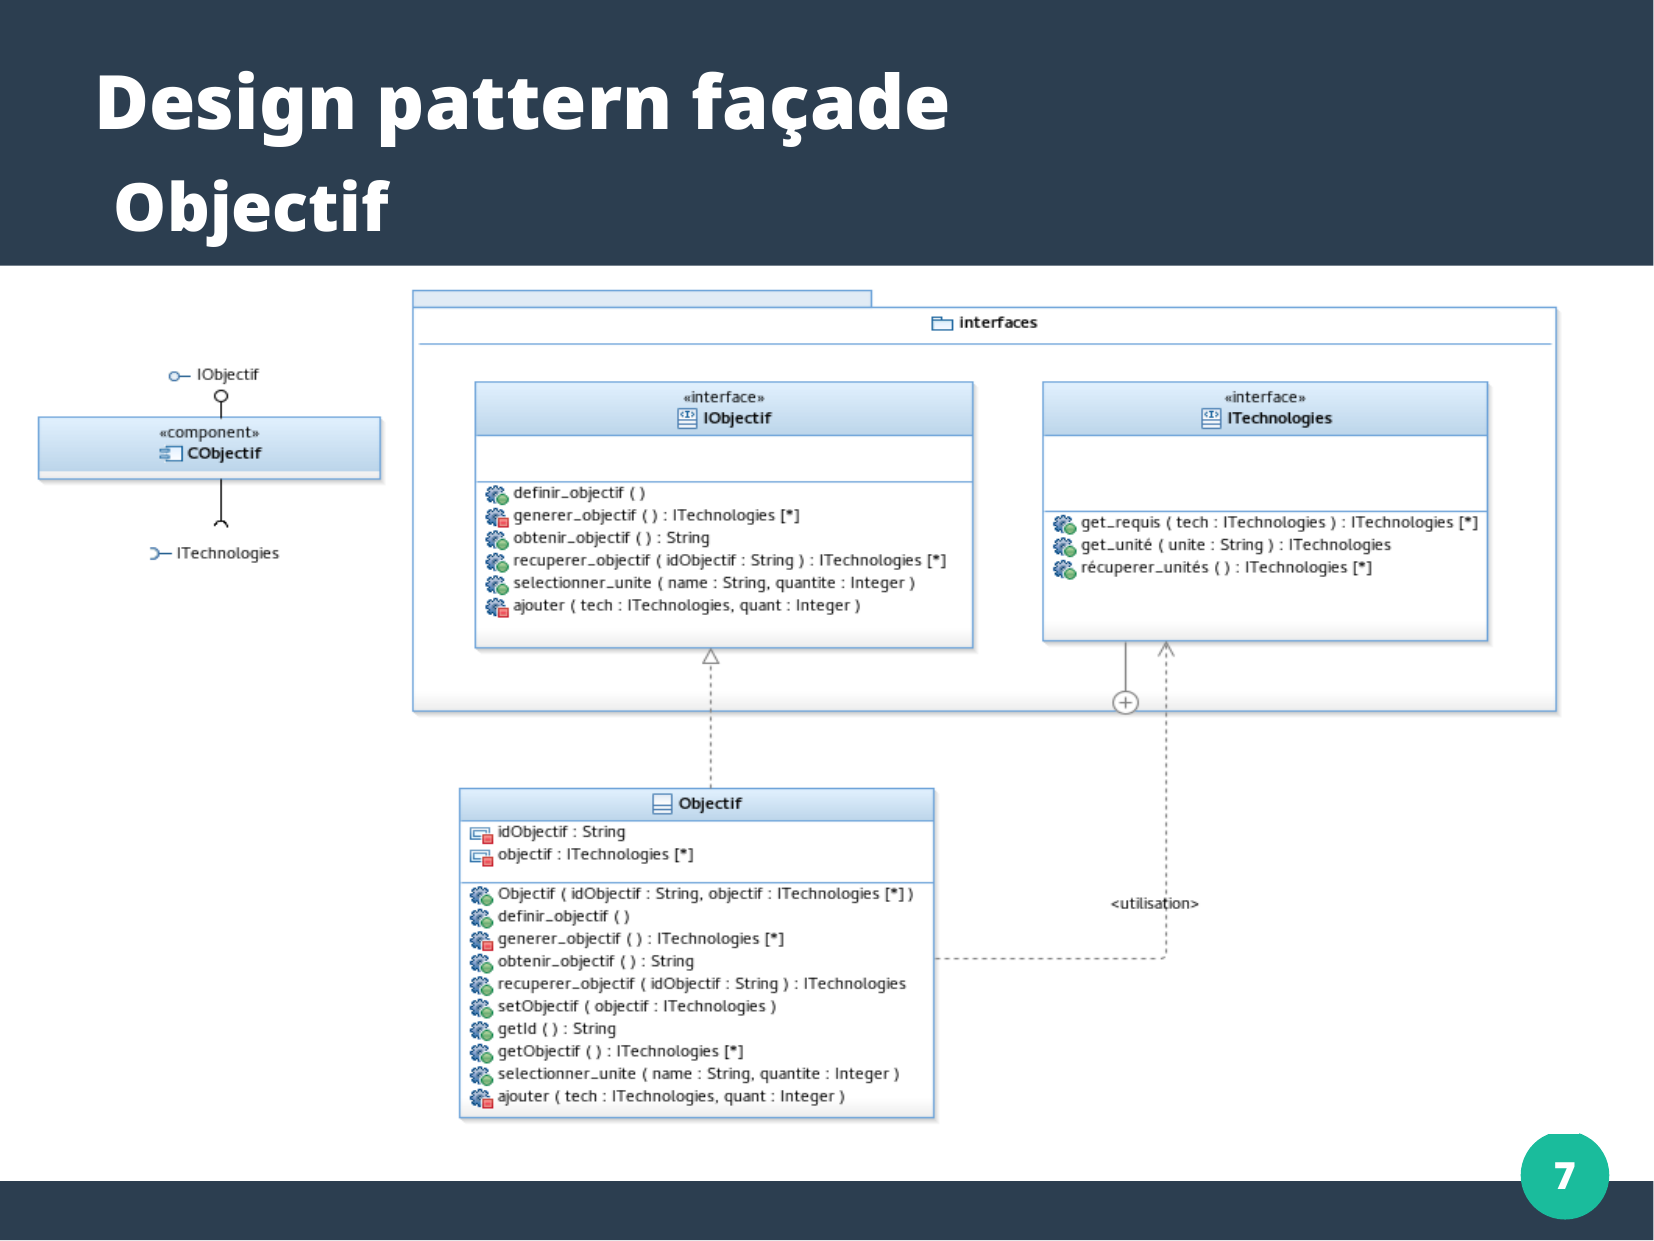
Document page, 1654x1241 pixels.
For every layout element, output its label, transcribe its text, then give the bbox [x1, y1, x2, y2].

title Design pattern façade Objectif [59, 49, 1595, 207]
picture [35, 283, 1579, 1134]
